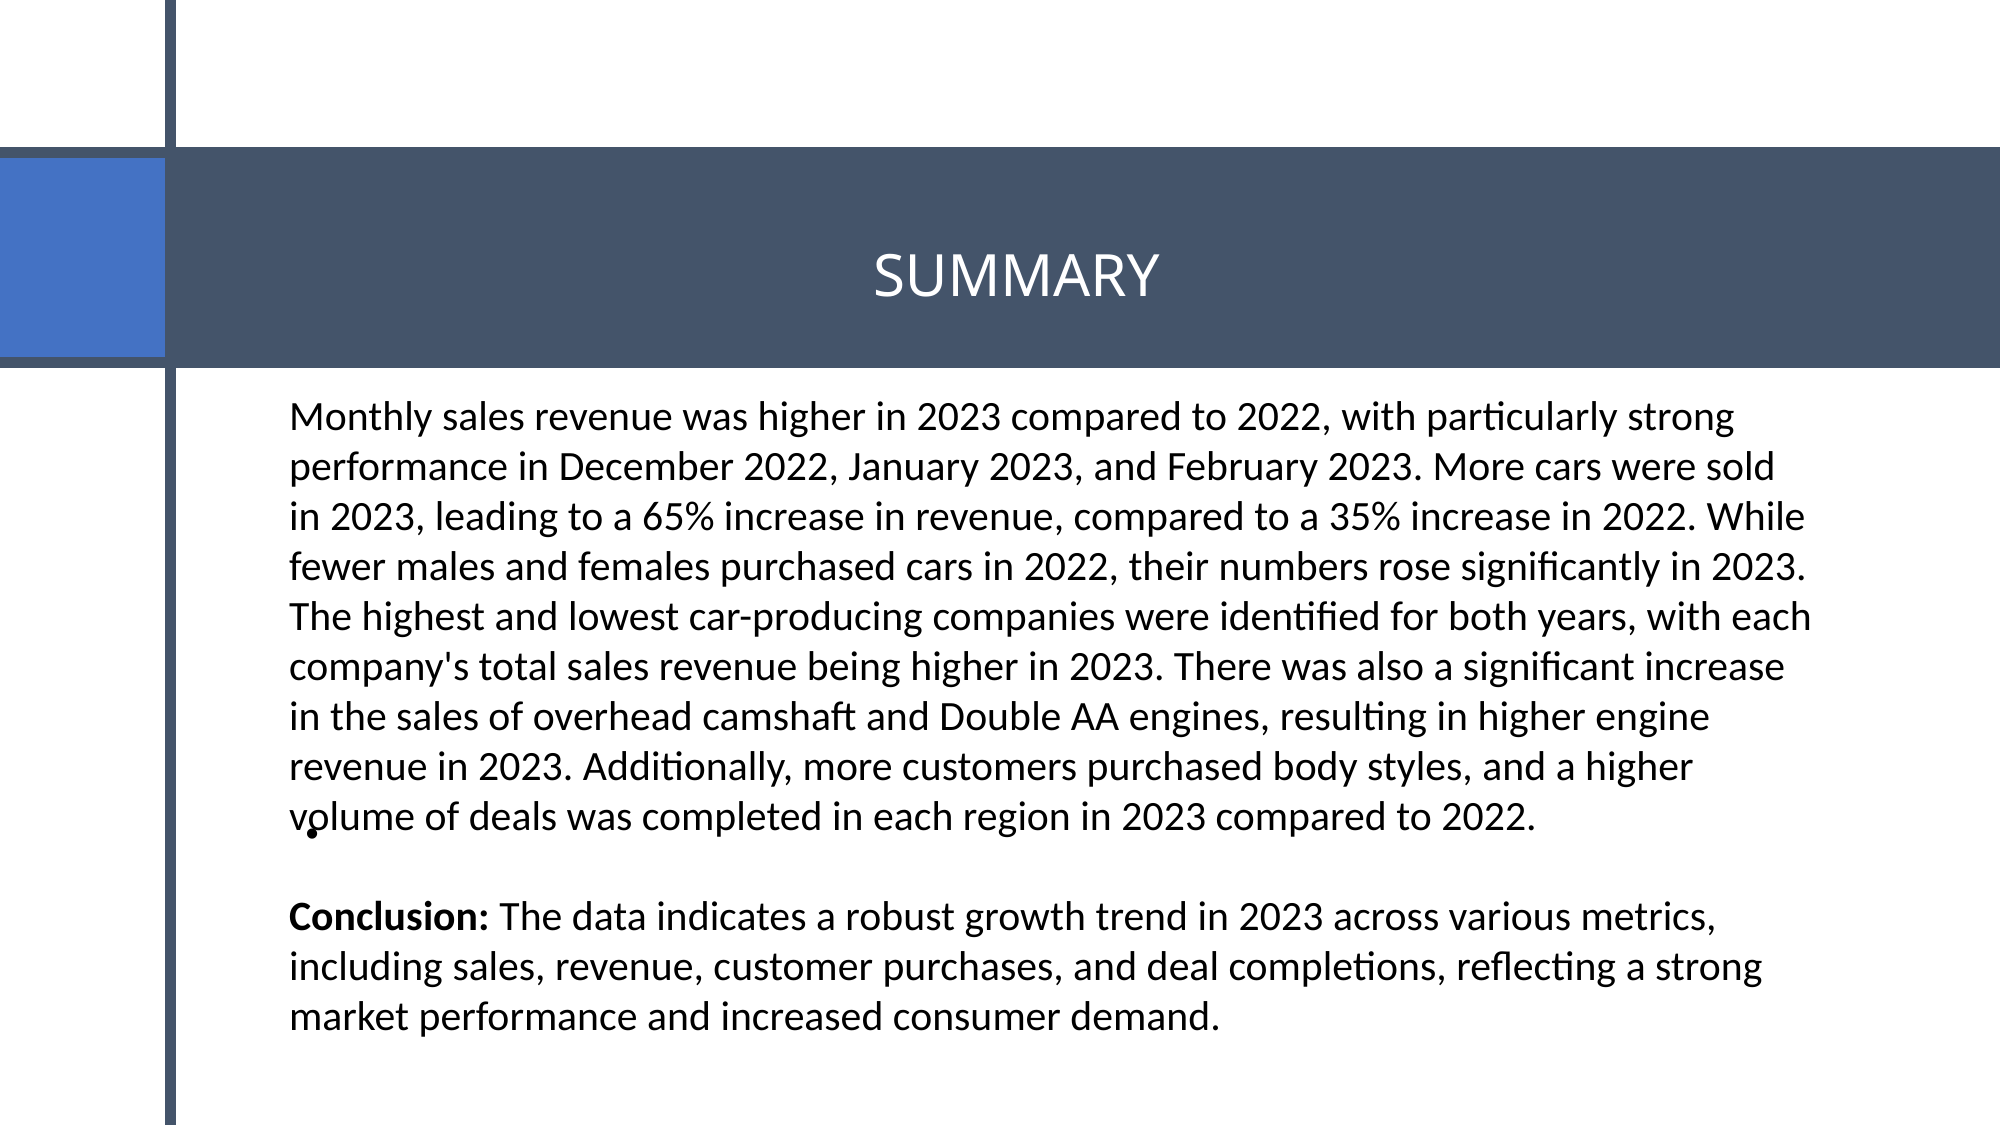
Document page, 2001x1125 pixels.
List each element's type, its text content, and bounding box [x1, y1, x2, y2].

title SUMMARY [253, 174, 1779, 382]
text_box Monthly sales revenue was higher in 2023 compared to 2022, with particularly strong performance in December 2022, January 2023, and February 2023. More cars were sold in 2023, leading to a 65% increase in revenue, compared to a 35% increase in 2022. While fewer males and females purchased cars in 2022, their numbers rose significantly in 2023. The highest and lowest car-producing companies were identified for both years, with each company's total sales revenue being higher in 2023. There was also a significant increase in the sales of overhead camshaft and Double AA engines, resulting in higher engine revenue in 2023. Additionally, more customers purchased body styles, and a higher volume of deals was completed in each region in 2023 compared to 2022. Conclusion: The data indicates a robust growth trend in 2023 across various metrics, including sales, revenue, customer purchases, and deal completions, reflecting a strong market performance and increased consumer demand. [274, 381, 1832, 1125]
